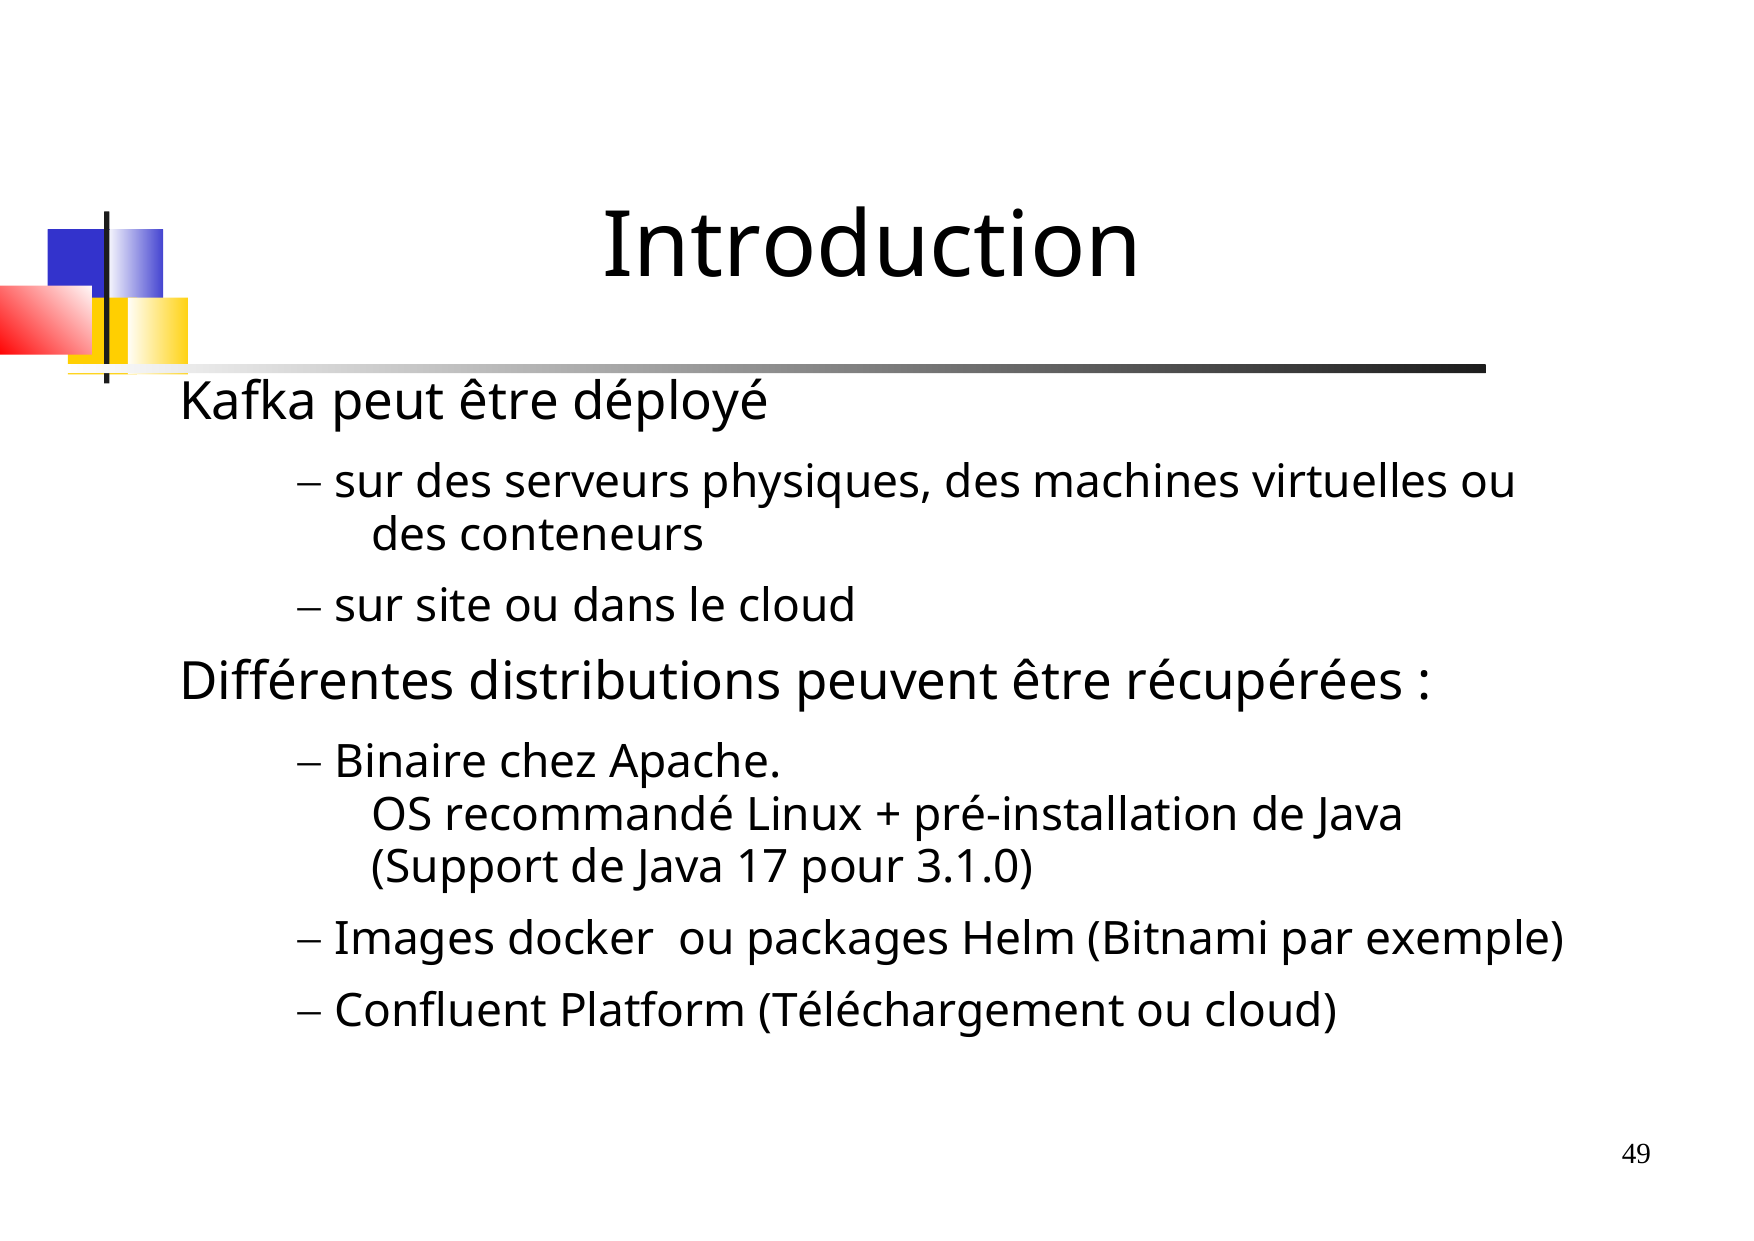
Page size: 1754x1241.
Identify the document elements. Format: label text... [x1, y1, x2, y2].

title Introduction [179, 139, 1567, 351]
list Kafka peut être déployé sur des serveurs physiques, des machines virtuelles ou des conteneurs sur site ou dans le cloud Différentes distributions peuvent être récupérées : Binaire chez Apache. OS recommandé Linux + pré-installation de Java (Support de Java 17 pour 3.1.0) Images docker ou packages Helm (Bitnami par exemple) Confluent Platform (Téléchargement ou cloud) [179, 371, 1567, 1091]
